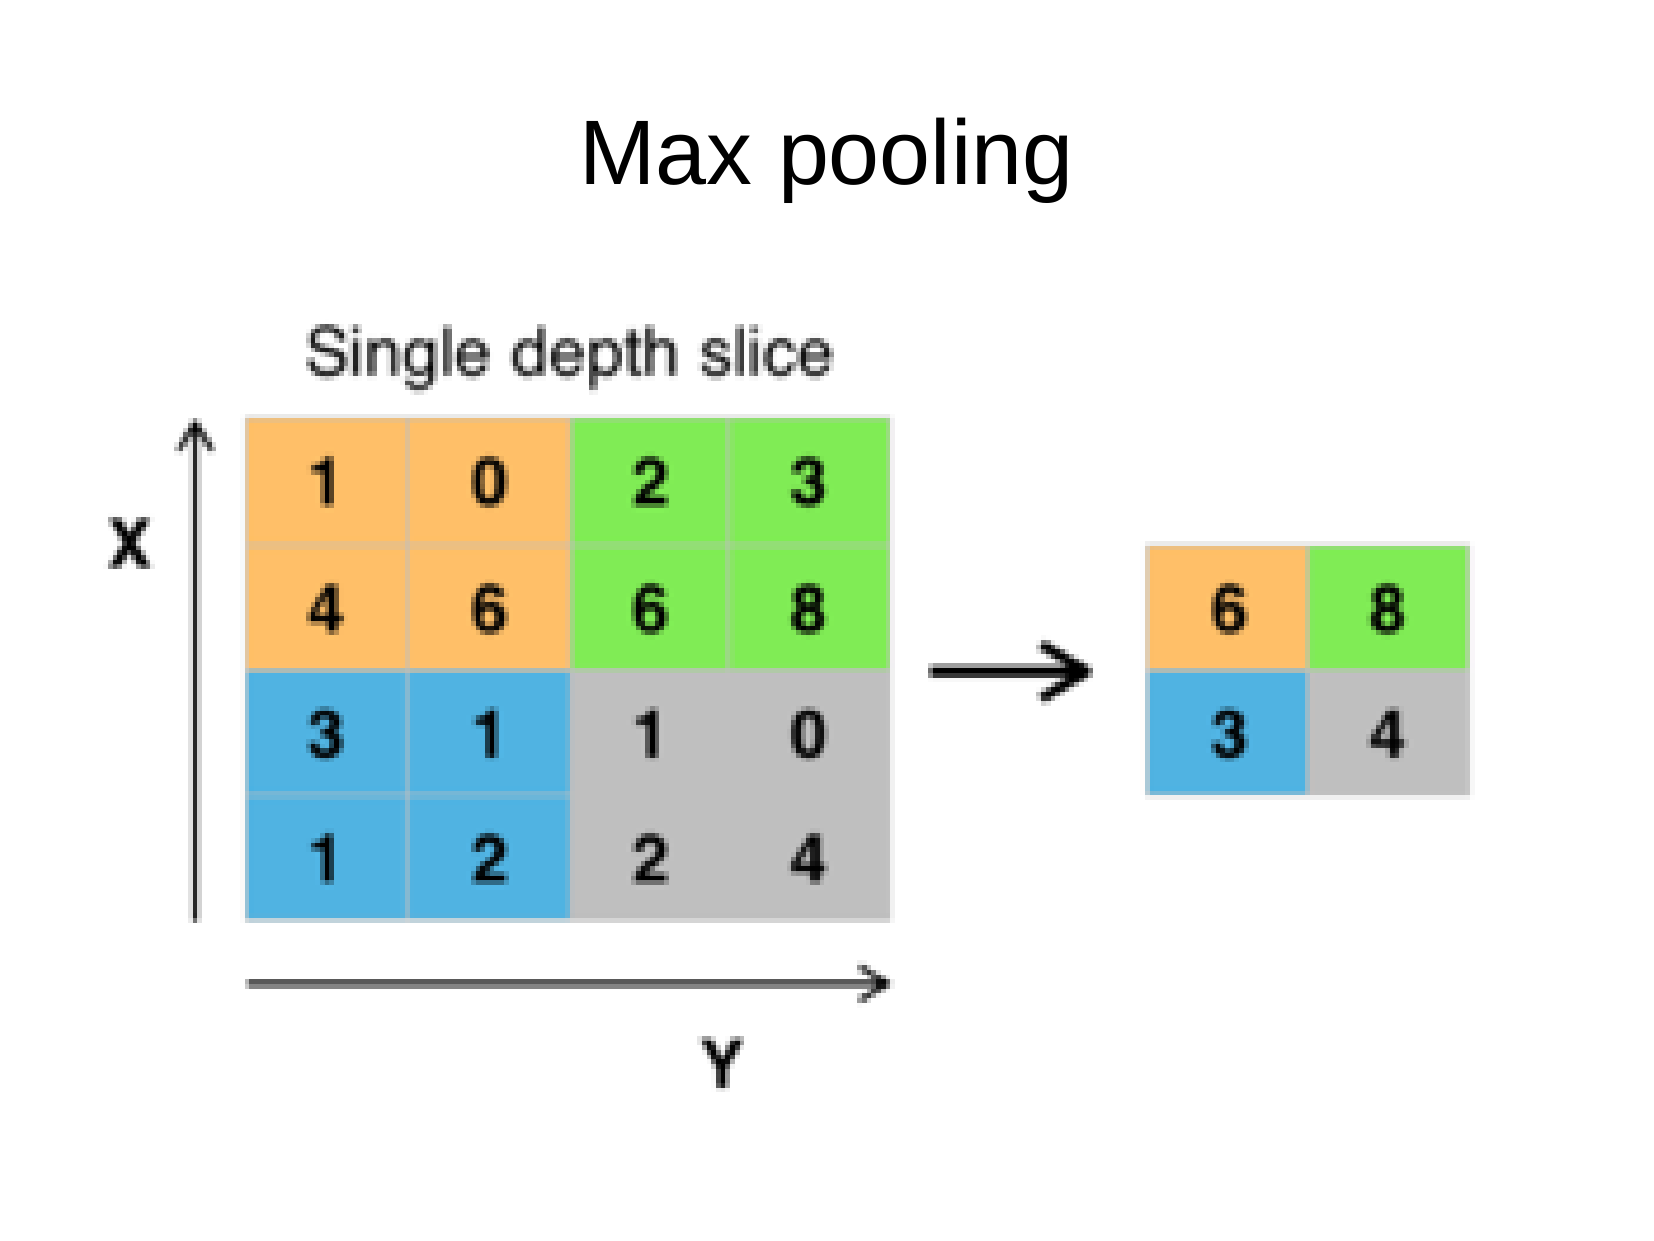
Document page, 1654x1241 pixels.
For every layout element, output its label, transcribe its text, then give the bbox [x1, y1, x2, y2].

picture [66, 282, 1546, 1141]
title Max pooling [82, 49, 1571, 257]
